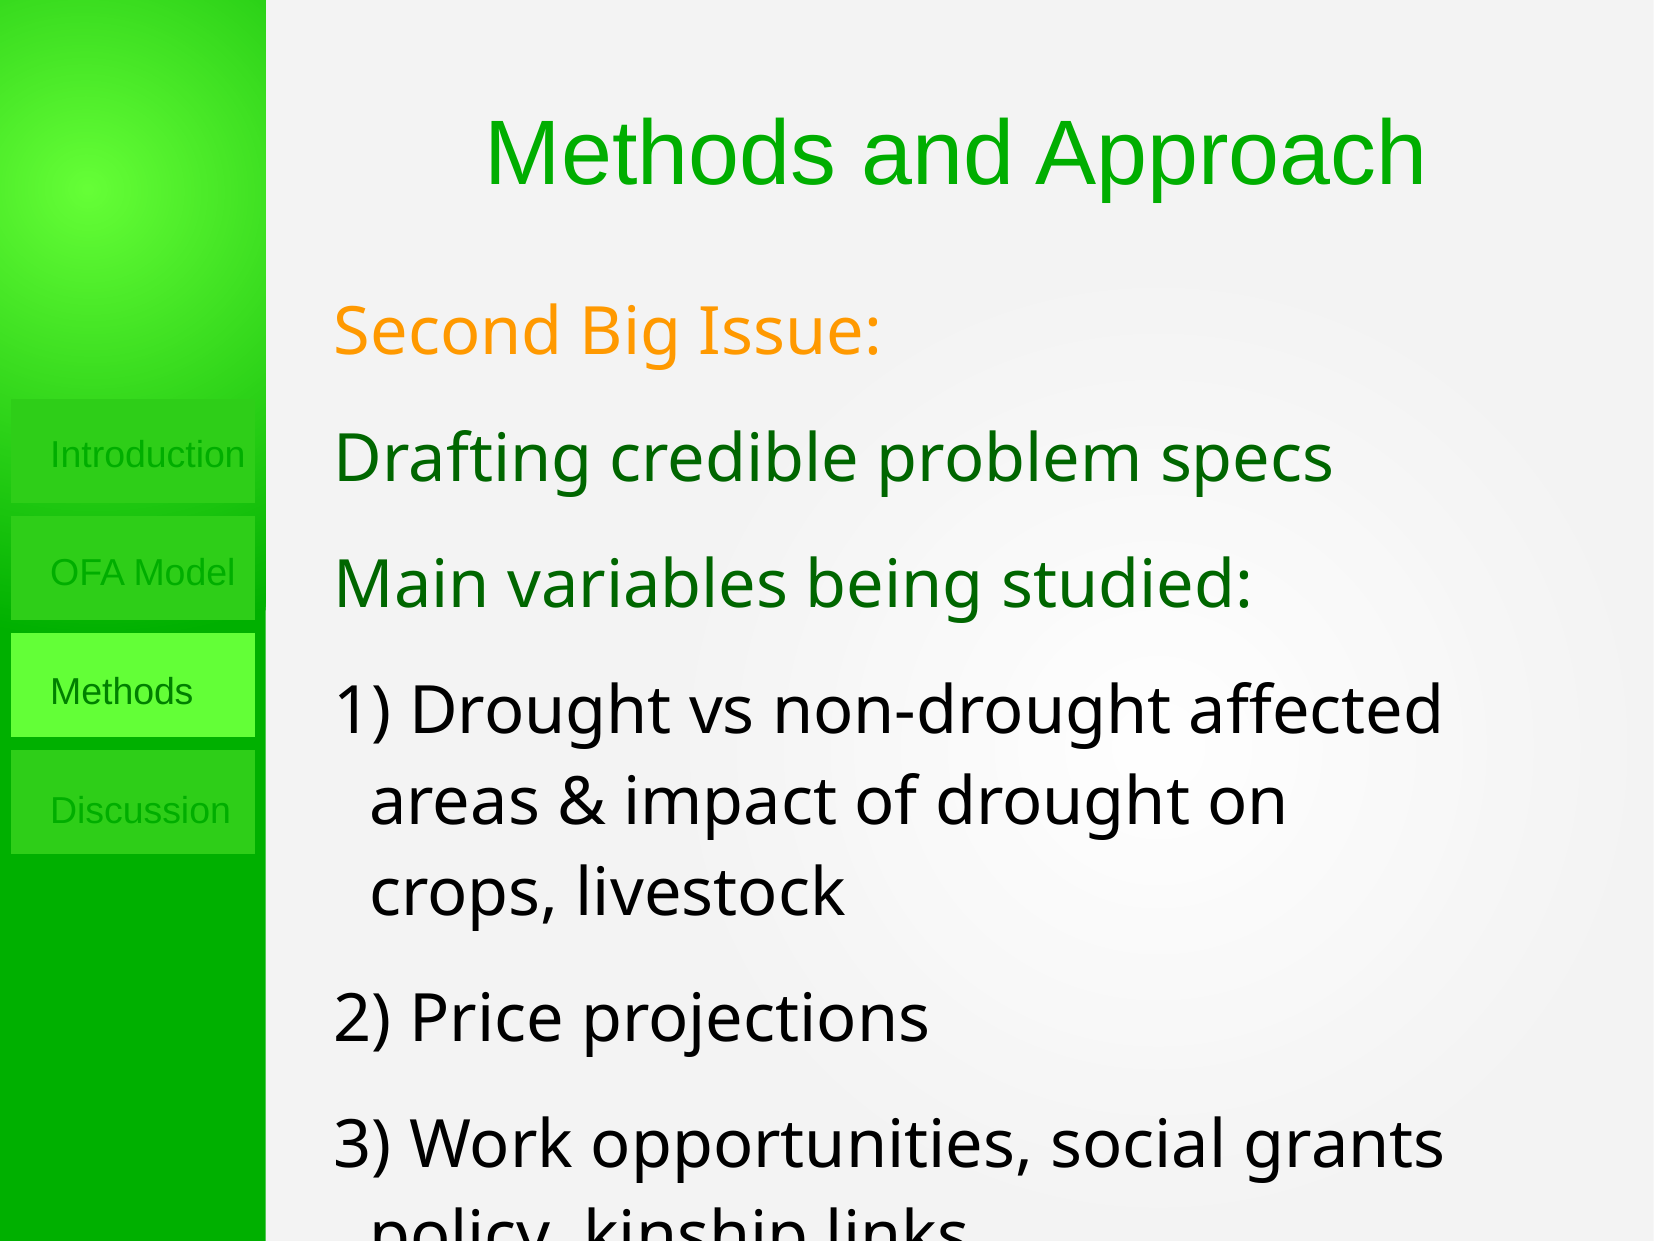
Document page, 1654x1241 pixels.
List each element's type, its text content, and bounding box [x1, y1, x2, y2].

text_box Introduction [35, 425, 318, 483]
text_box Discussion [35, 781, 292, 839]
title Methods and Approach [389, 49, 1524, 257]
text_box Second Big Issue: Drafting credible problem specs Main variables being studied: Drought vs non-drought affected areas & impact of drought on crops, livestock Price projections Work opportunities, social grants policy, kinship links [318, 276, 1501, 1169]
text_box OFA Model [35, 544, 252, 602]
text_box Methods [35, 663, 265, 720]
